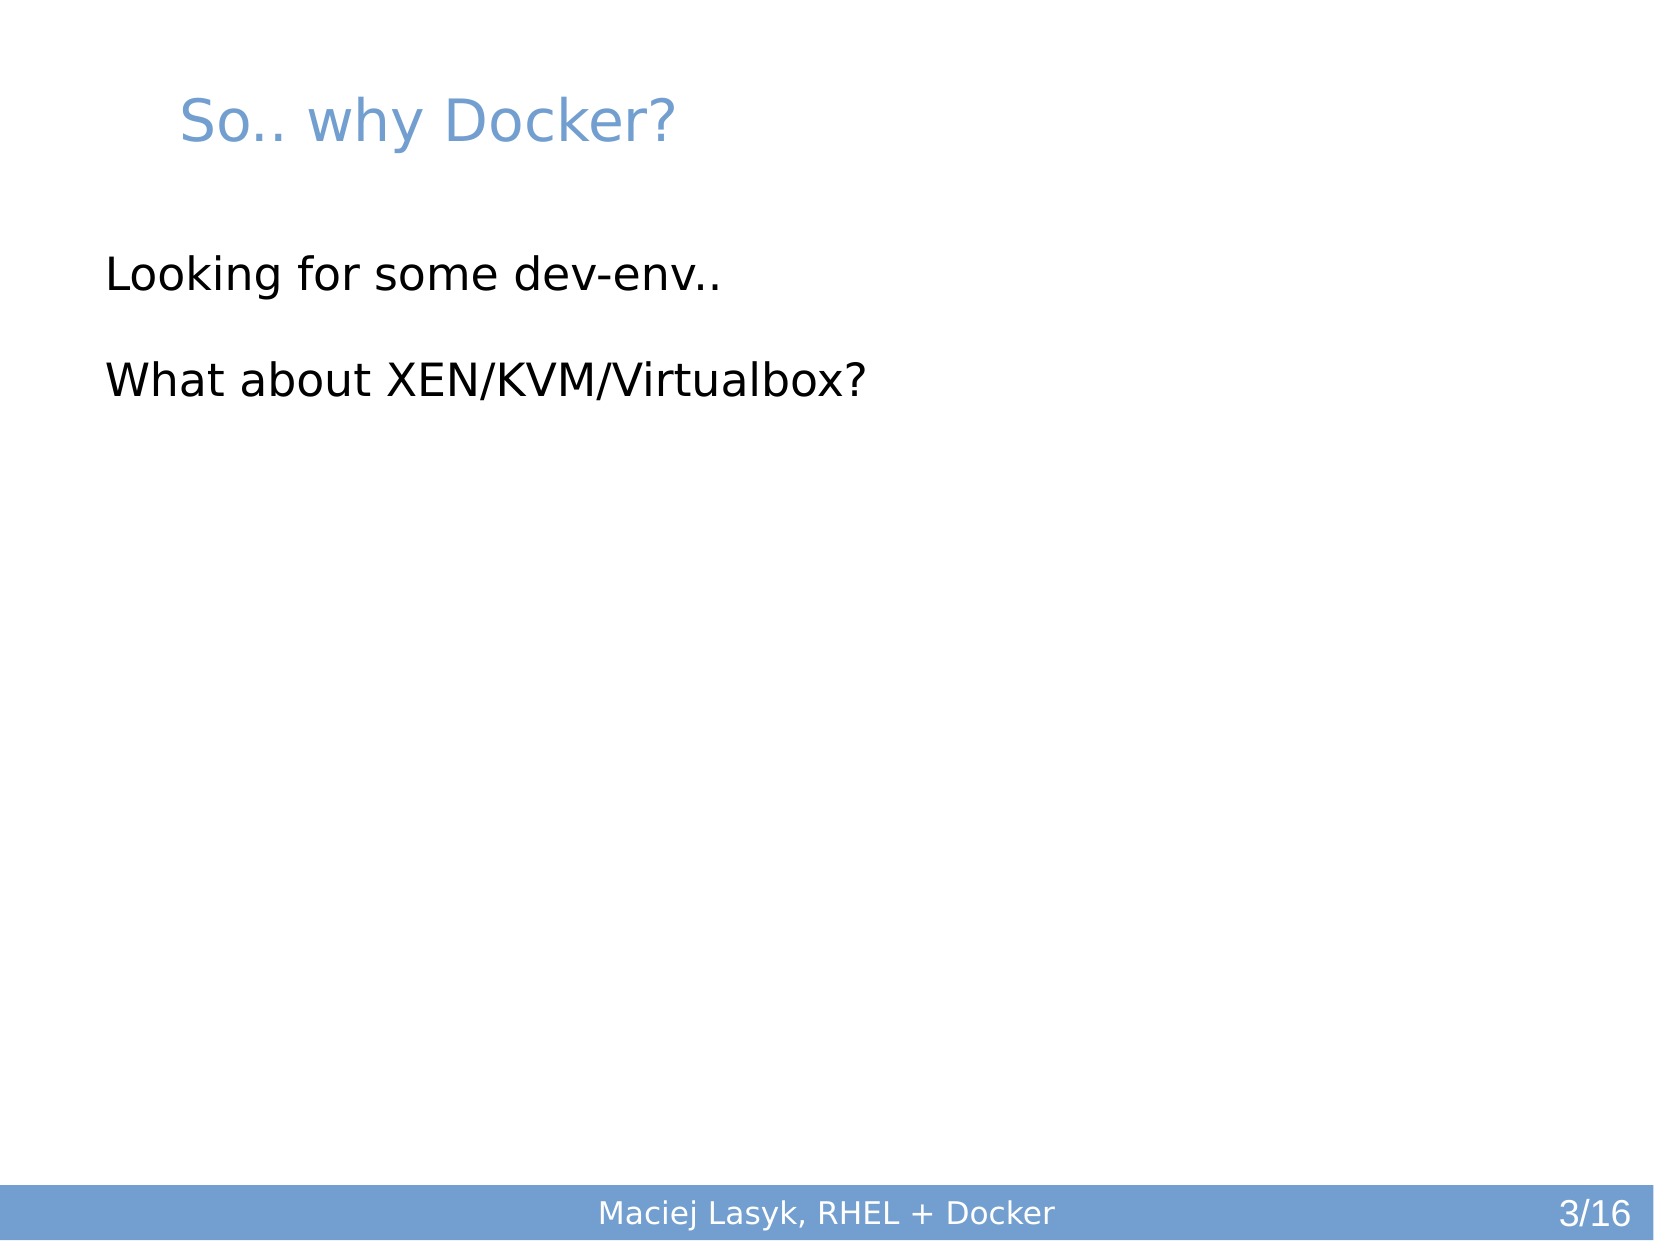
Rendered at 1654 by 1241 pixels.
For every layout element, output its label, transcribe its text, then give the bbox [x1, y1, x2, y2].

text_box 3/16 [1533, 1185, 1647, 1241]
text_box So.. why Docker? [164, 79, 694, 163]
text_box [1647, 1185, 1654, 1241]
text_box Looking for some dev-env.. What about XEN/KVM/Virtualbox? [90, 240, 884, 415]
text_box Maciej Lasyk, RHEL + Docker [583, 1188, 1071, 1240]
text_box [0, 1185, 1533, 1241]
